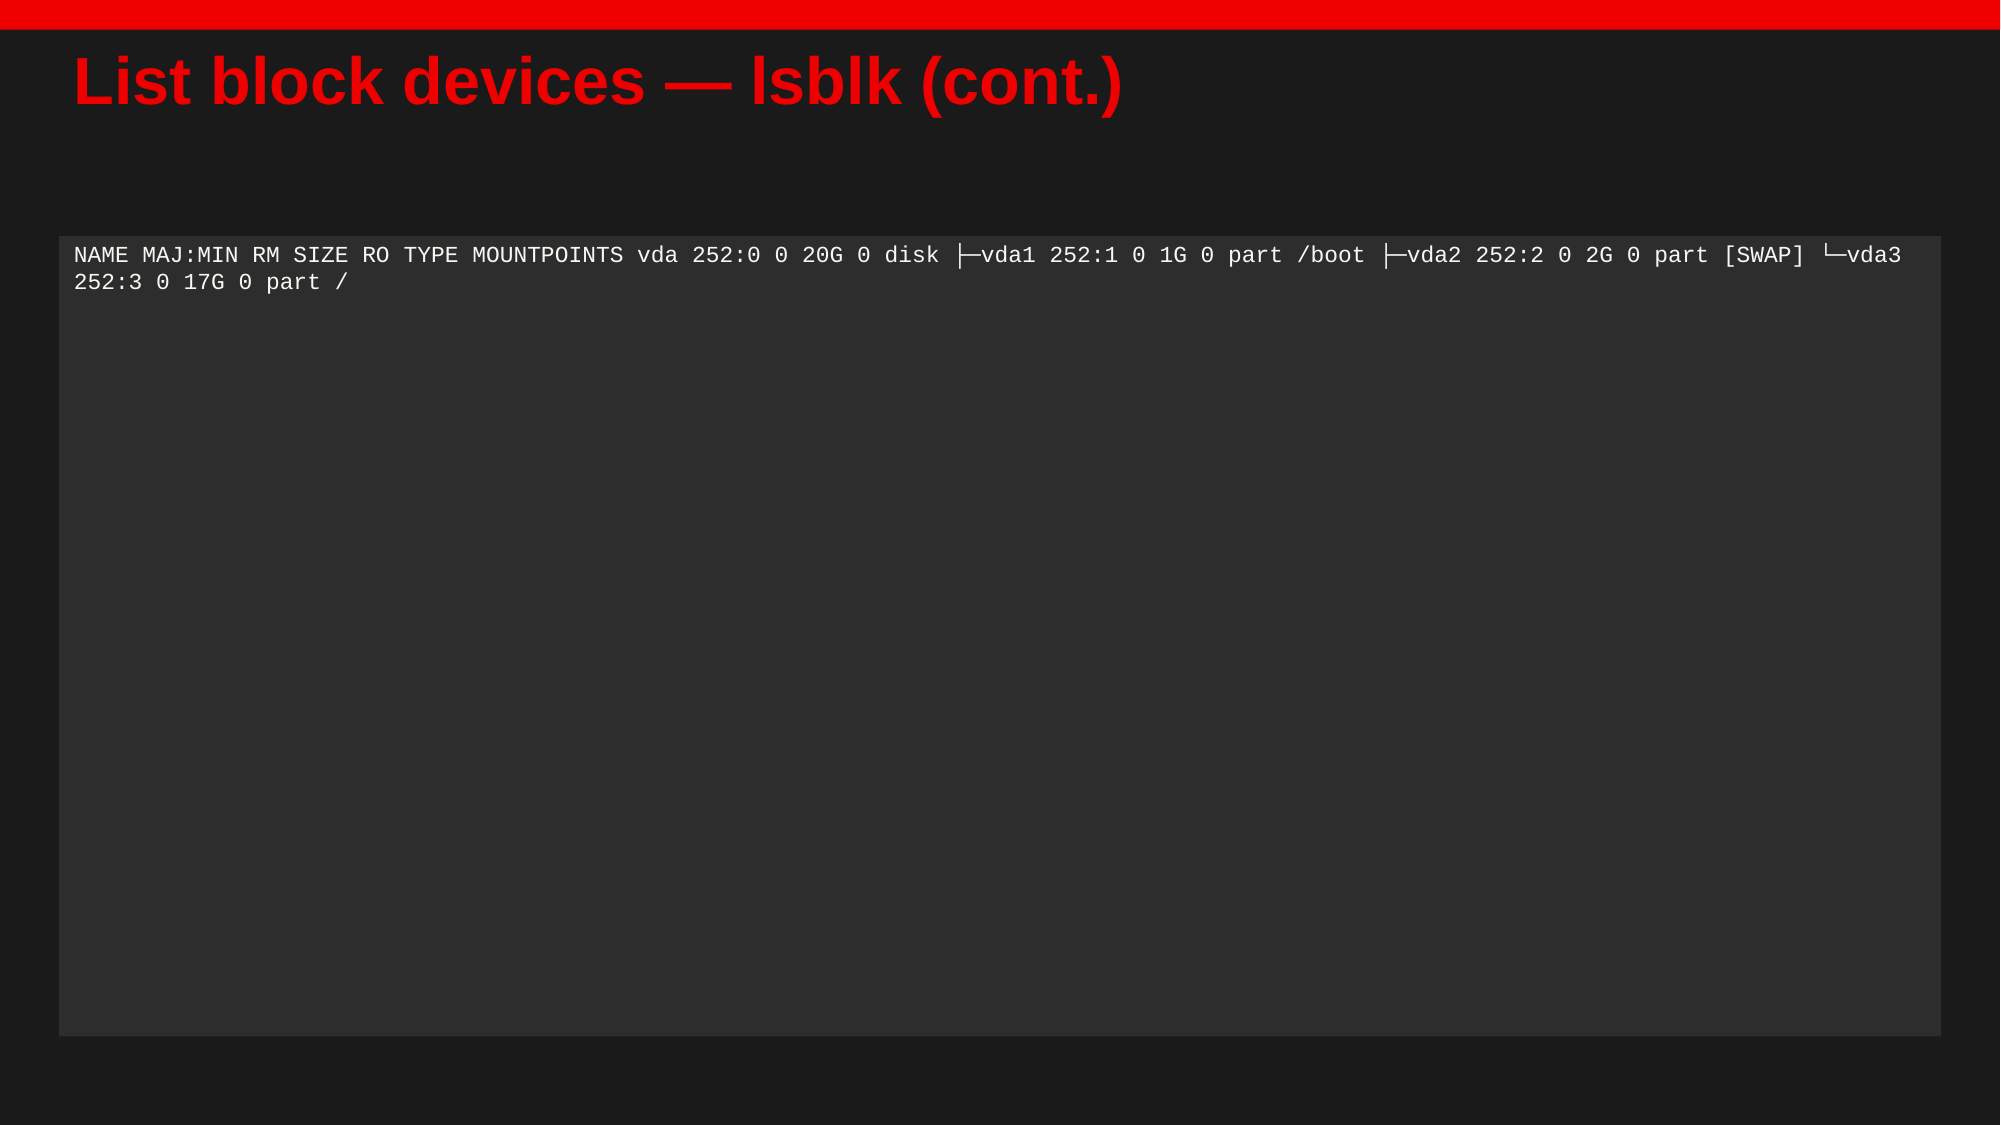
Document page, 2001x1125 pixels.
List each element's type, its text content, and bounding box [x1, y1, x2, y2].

text_box [0, 0, 2001, 30]
text_box List block devices — lsblk (cont.) [59, 36, 1942, 208]
text_box NAME MAJ:MIN RM SIZE RO TYPE MOUNTPOINTS vda 252:0 0 20G 0 disk ├─vda1 252:1 0 1G 0 part /boot ├─vda2 252:2 0 2G 0 part [SWAP] └─vda3 252:3 0 17G 0 part / [59, 236, 1942, 1037]
